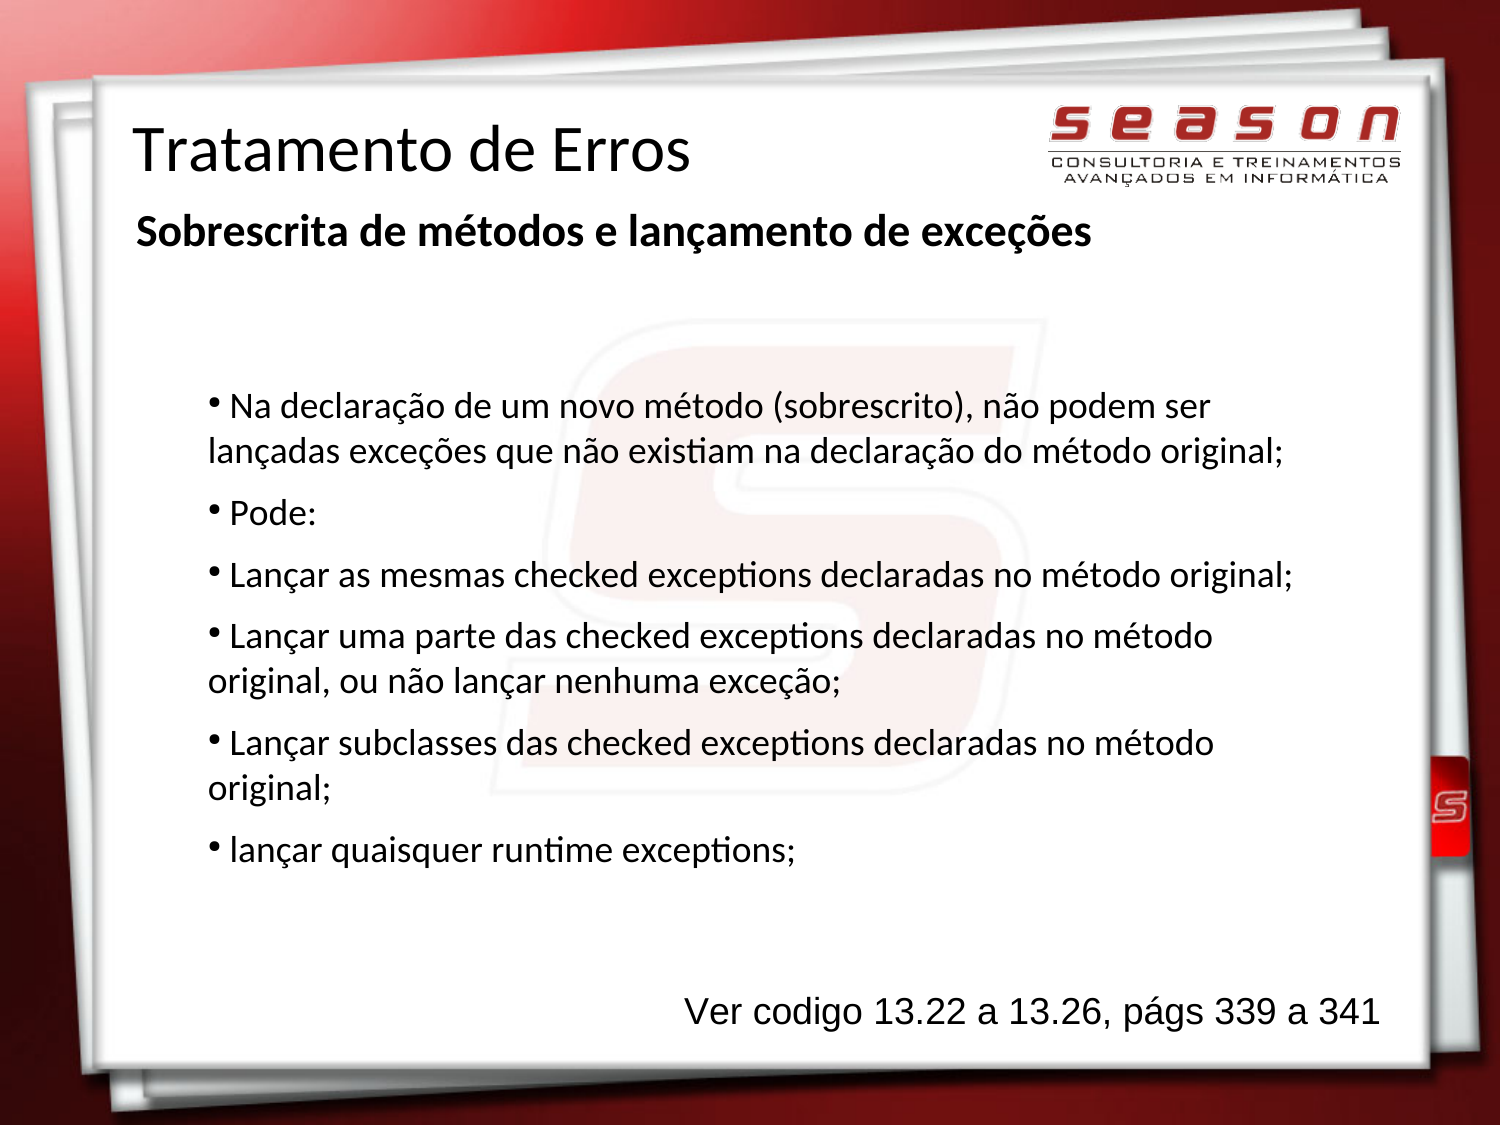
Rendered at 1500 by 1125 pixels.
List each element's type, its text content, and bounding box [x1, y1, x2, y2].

title Tratamento de Erros [118, 33, 1394, 257]
text_box Na declaração de um novo método (sobrescrito), não podem ser lançadas exceções que não existiam na declaração do método original; Pode: Lançar as mesmas checked exceptions declaradas no método original; Lançar uma parte das checked exceptions declaradas no método original, ou não lançar nenhuma exceção; Lançar subclasses das checked exceptions declaradas no método original; lançar quaisquer runtime exceptions; [207, 336, 1328, 915]
text_box Ver codigo 13.22 a 13.26, págs 339 a 341 [637, 979, 1396, 1040]
picture [0, 0, 1500, 1125]
text_box Sobrescrita de métodos e lançamento de exceções [119, 173, 1240, 284]
